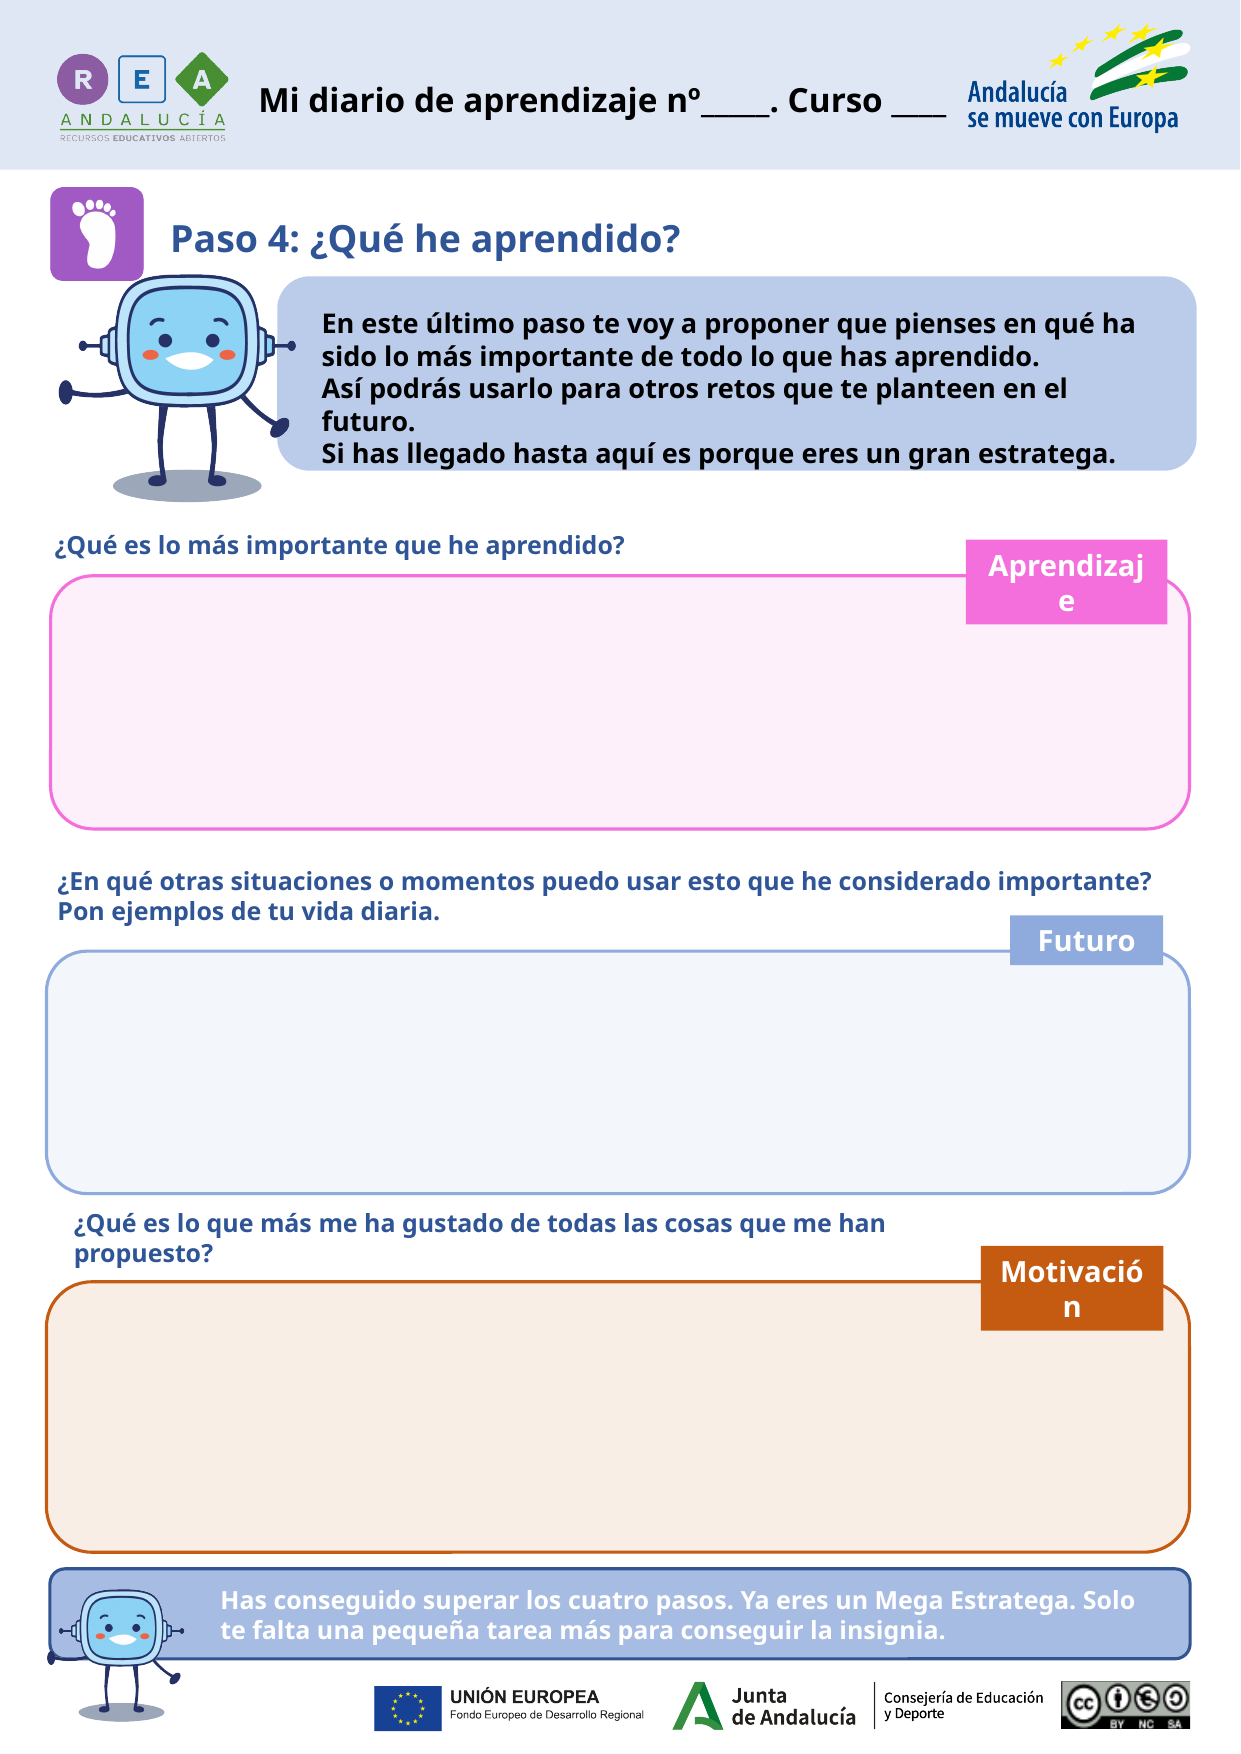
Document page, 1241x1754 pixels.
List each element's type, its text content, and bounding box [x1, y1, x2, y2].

text_box Aprendizaje [965, 539, 1168, 625]
picture [43, 47, 242, 146]
picture [353, 1656, 1191, 1745]
text_box ¿En qué otras situaciones o momentos puedo usar esto que he considerado importante? Pon ejemplos de tu vida diaria. [42, 858, 1190, 934]
text_box En este último paso te voy a proponer que pienses en qué ha sido lo más importante de todo lo que has aprendido. Así podrás usarlo para otros retos que te planteen en el futuro. Si has llegado hasta aquí es porque eres un gran estratega. [333, 299, 1170, 477]
text_box Futuro [1010, 915, 1164, 966]
text_box [333, 276, 1197, 471]
picture [961, 21, 1197, 139]
text_box Mi diario de aprendizaje nº_____. Curso ____ [243, 71, 961, 127]
text_box [50, 575, 1190, 829]
text_box [0, 0, 1241, 170]
text_box Motivación [980, 1245, 1164, 1331]
text_box [46, 1281, 1190, 1553]
text_box ¿Qué es lo más importante que he aprendido? [39, 521, 641, 567]
text_box ¿Qué es lo que más me ha gustado de todas las cosas que me han propuesto? [58, 1200, 1036, 1276]
text_box [206, 1568, 1191, 1658]
text_box Has conseguido superar los cuatro pasos. Ya eres un Mega Estratega. Solo te falta una pequeña tarea más para conseguir la insignia. [205, 1576, 1182, 1662]
text_box Paso 4: ¿Qué he aprendido? [155, 207, 696, 268]
picture [35, 1567, 206, 1738]
picture [38, 187, 333, 530]
text_box [46, 951, 1190, 1194]
